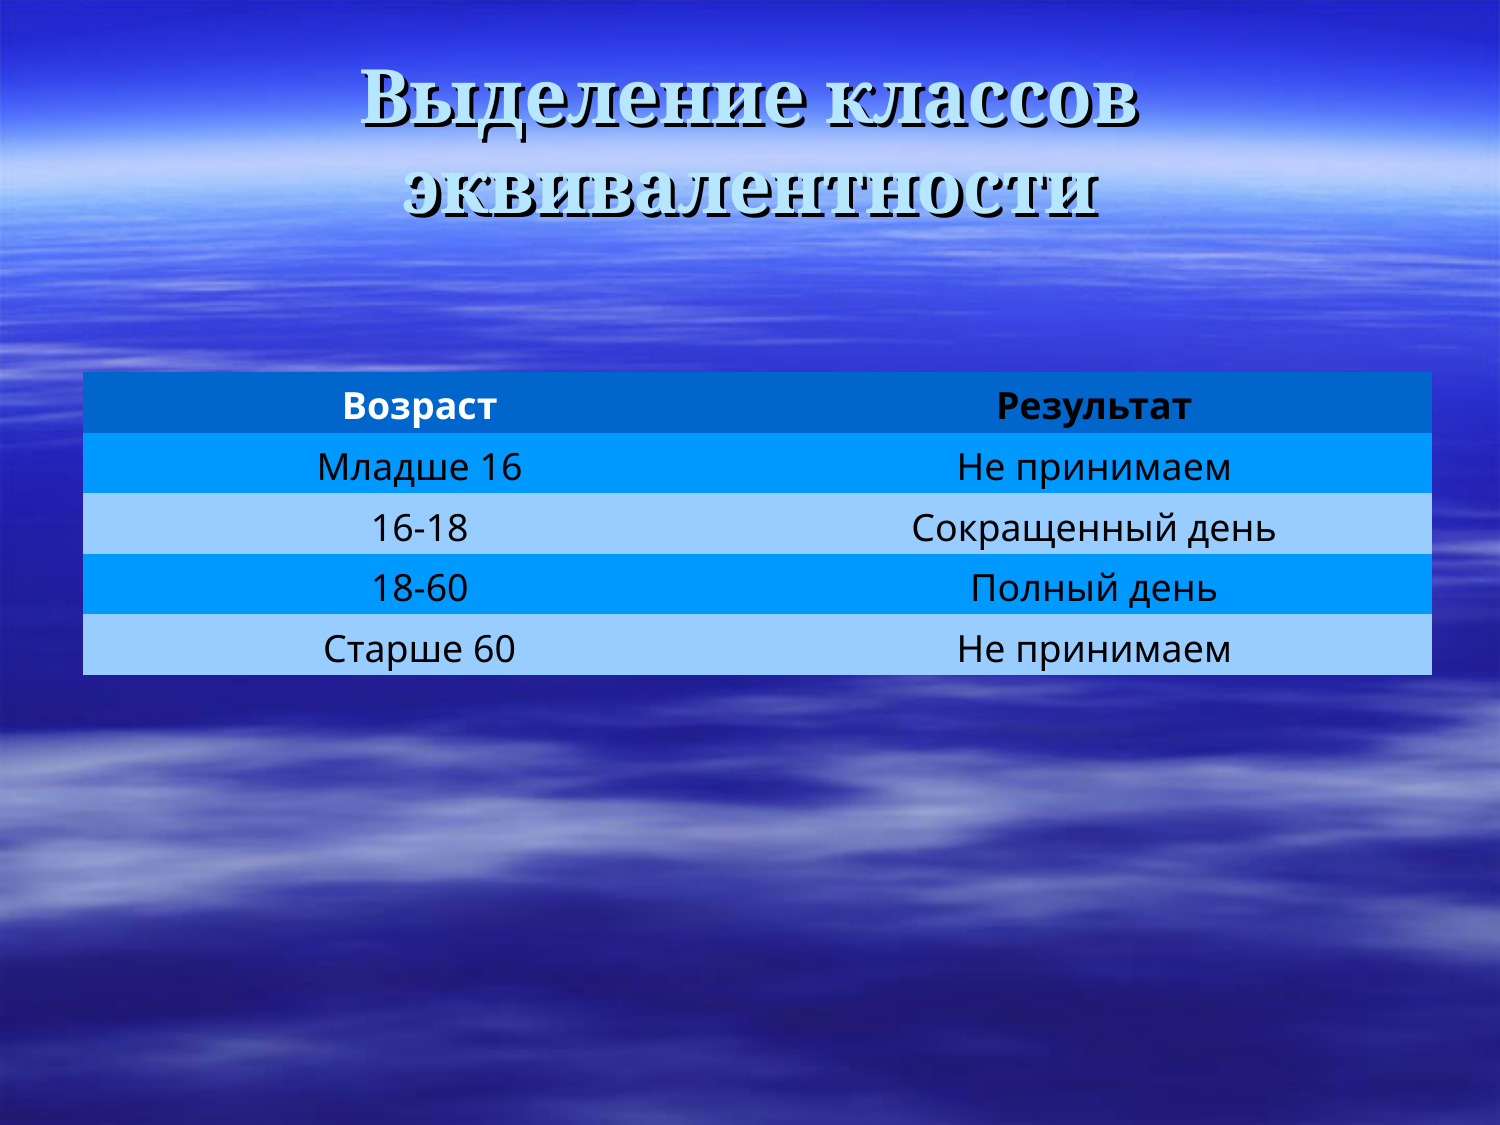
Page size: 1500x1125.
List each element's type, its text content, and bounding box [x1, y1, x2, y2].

table_cell 18-60 [83, 554, 757, 614]
picture [0, 0, 1500, 1125]
table_cell 16-18 [83, 493, 757, 554]
table_cell Не принимаем [757, 614, 1432, 675]
table_cell Не принимаем [757, 433, 1432, 493]
table_cell Старше 60 [83, 614, 757, 675]
table_cell Младше 16 [83, 433, 757, 493]
table_cell Полный день [757, 554, 1432, 614]
title Выделение классов эквивалентности [74, 20, 1424, 257]
table_cell Сокращенный день [757, 493, 1432, 554]
table_header Возраст [83, 372, 757, 433]
table_header Результат [757, 372, 1432, 433]
